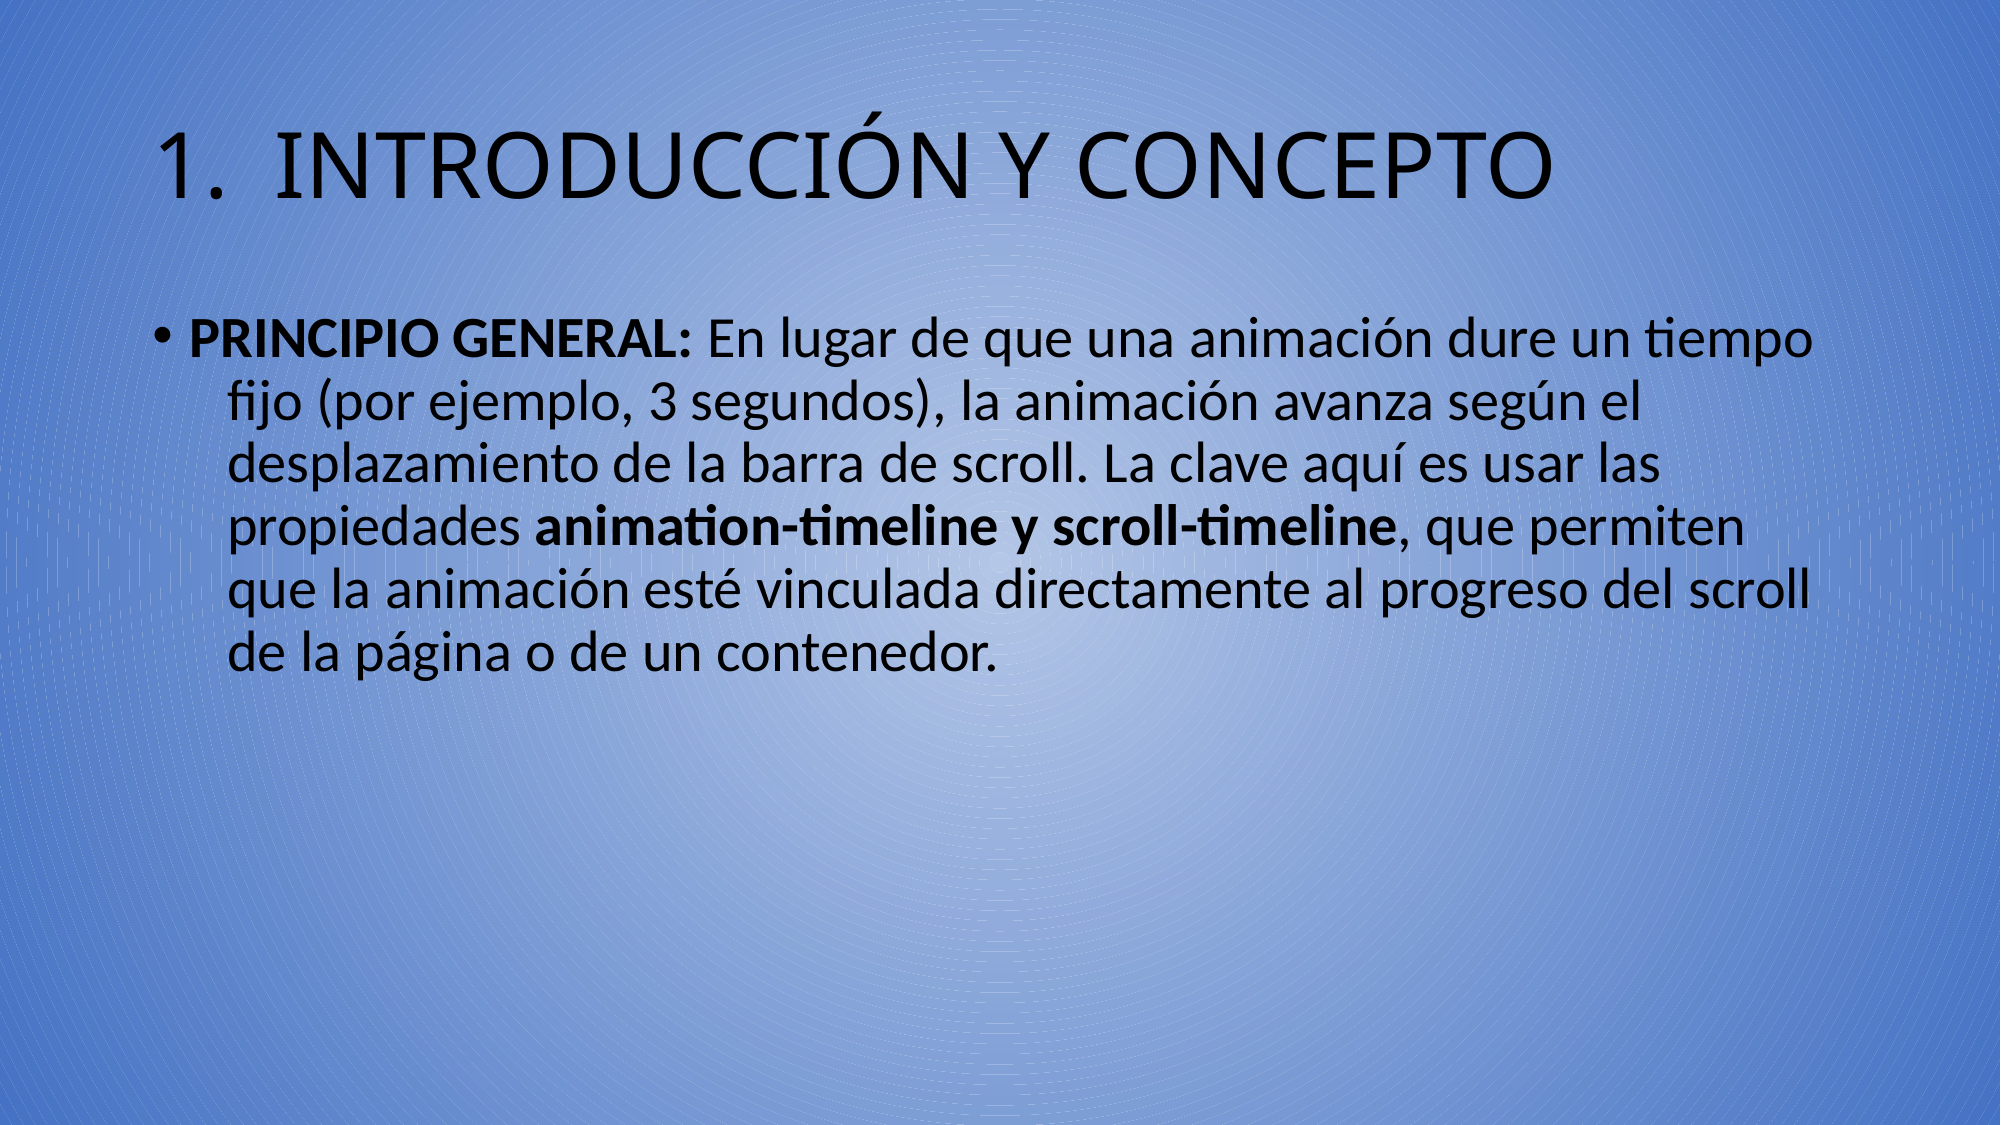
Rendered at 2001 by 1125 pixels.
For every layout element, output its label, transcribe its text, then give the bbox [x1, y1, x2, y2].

title INTRODUCCIÓN Y CONCEPTO [137, 59, 1863, 278]
list PRINCIPIO GENERAL: En lugar de que una animación dure un tiempo fijo (por ejemplo, 3 segundos), la animación avanza según el desplazamiento de la barra de scroll. La clave aquí es usar las propiedades animation-timeline y scroll-timeline, que permiten que la animación esté vinculada directamente al progreso del scroll de la página o de un contenedor. [137, 299, 1863, 1014]
